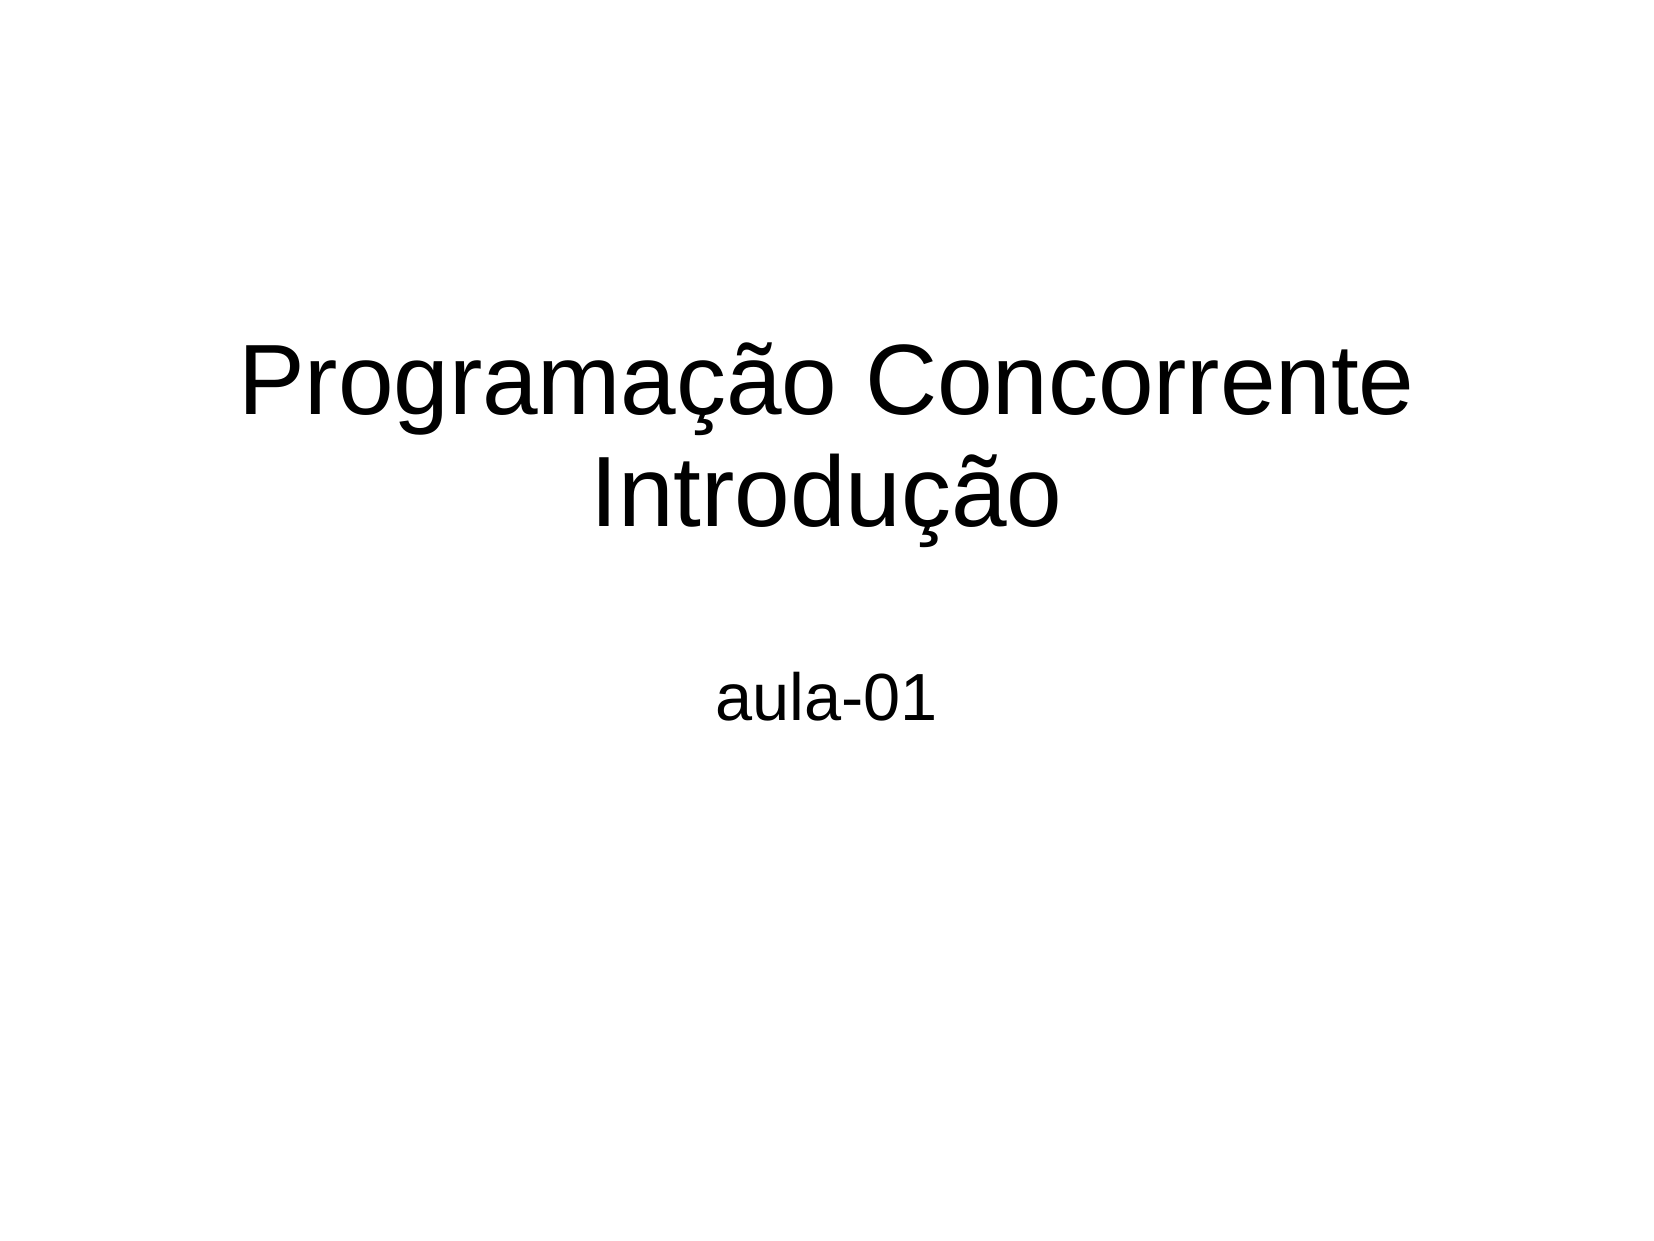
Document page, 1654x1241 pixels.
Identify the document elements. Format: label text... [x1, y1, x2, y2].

subtitle Programação Concorrente Introdução aula-01 [82, 49, 1571, 1010]
